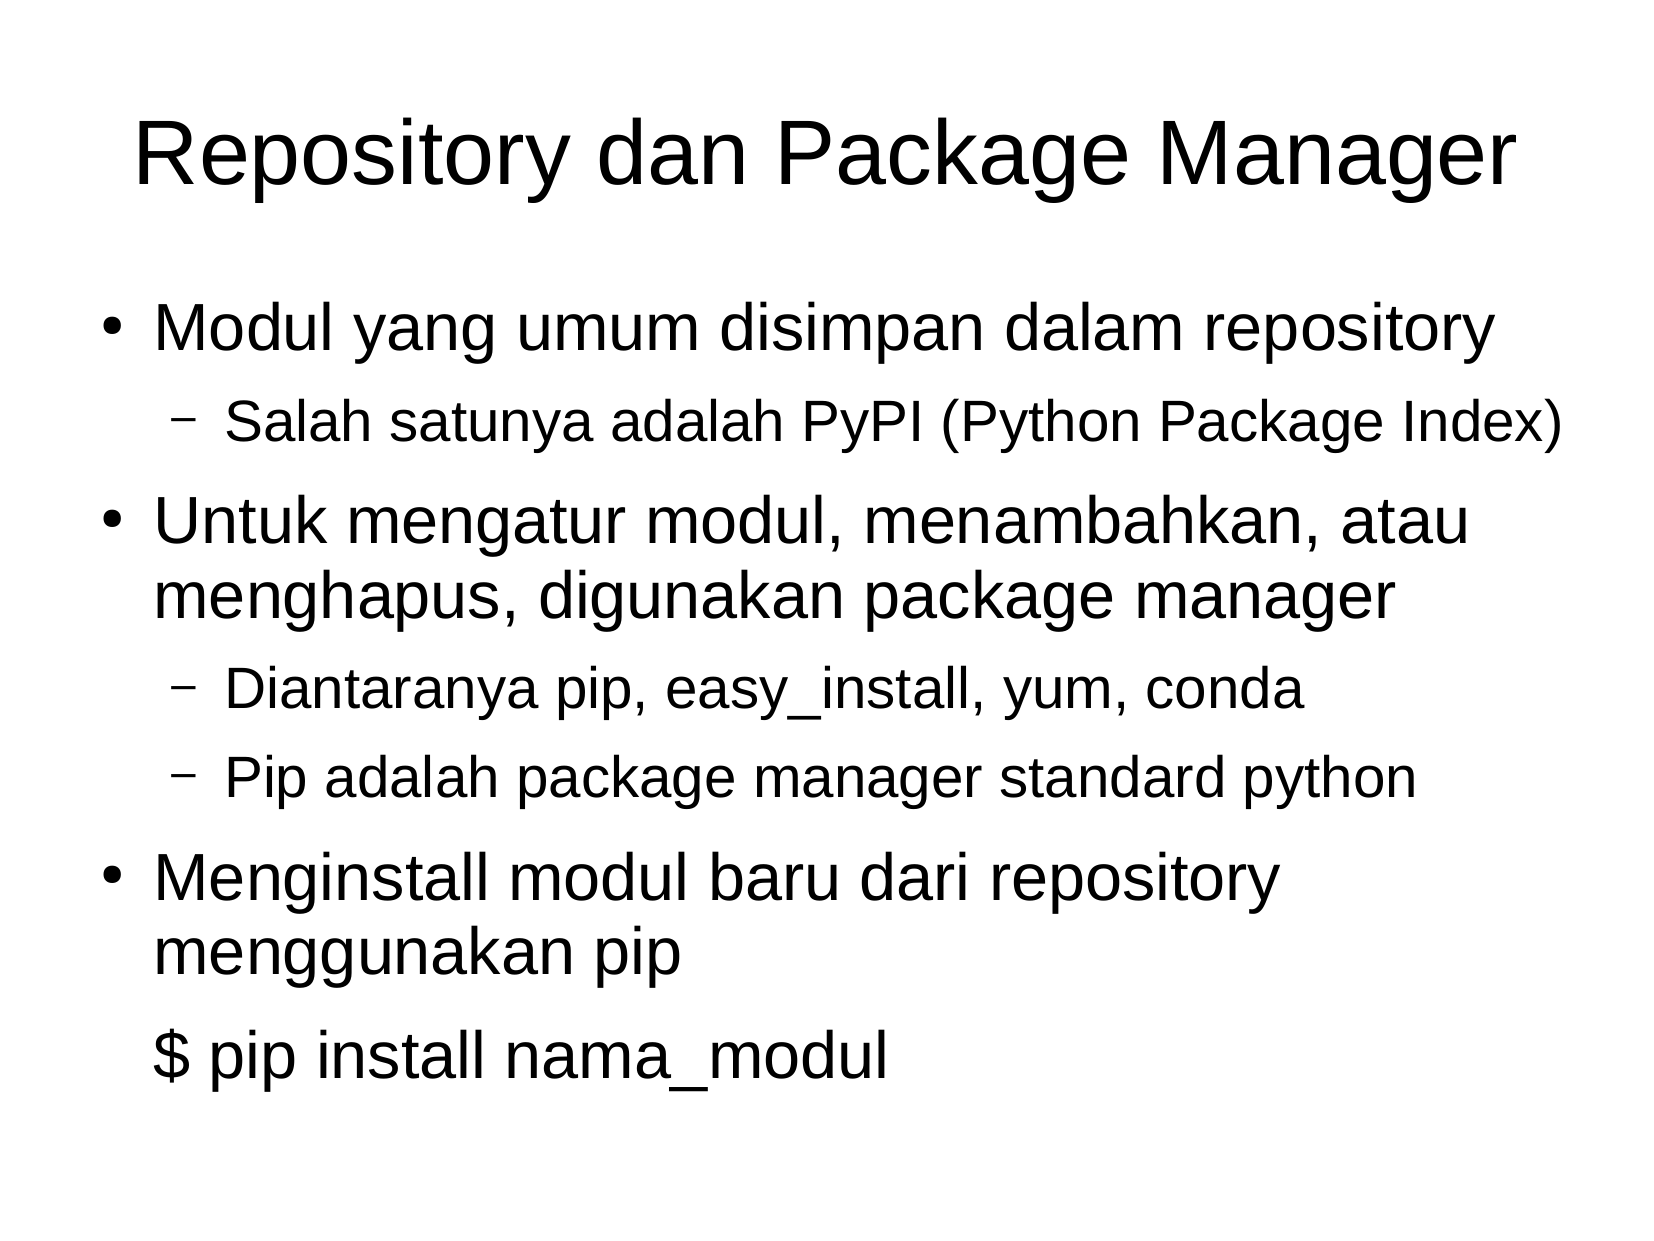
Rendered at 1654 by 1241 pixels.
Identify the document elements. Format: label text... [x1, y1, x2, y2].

title Repository dan Package Manager [82, 49, 1571, 257]
list Modul yang umum disimpan dalam repository Salah satunya adalah PyPI (Python Package Index) Untuk mengatur modul, menambahkan, atau menghapus, digunakan package manager Diantaranya pip, easy_install, yum, conda Pip adalah package manager standard python Menginstall modul baru dari repository menggunakan pip $ pip install nama_modul [82, 290, 1571, 1111]
